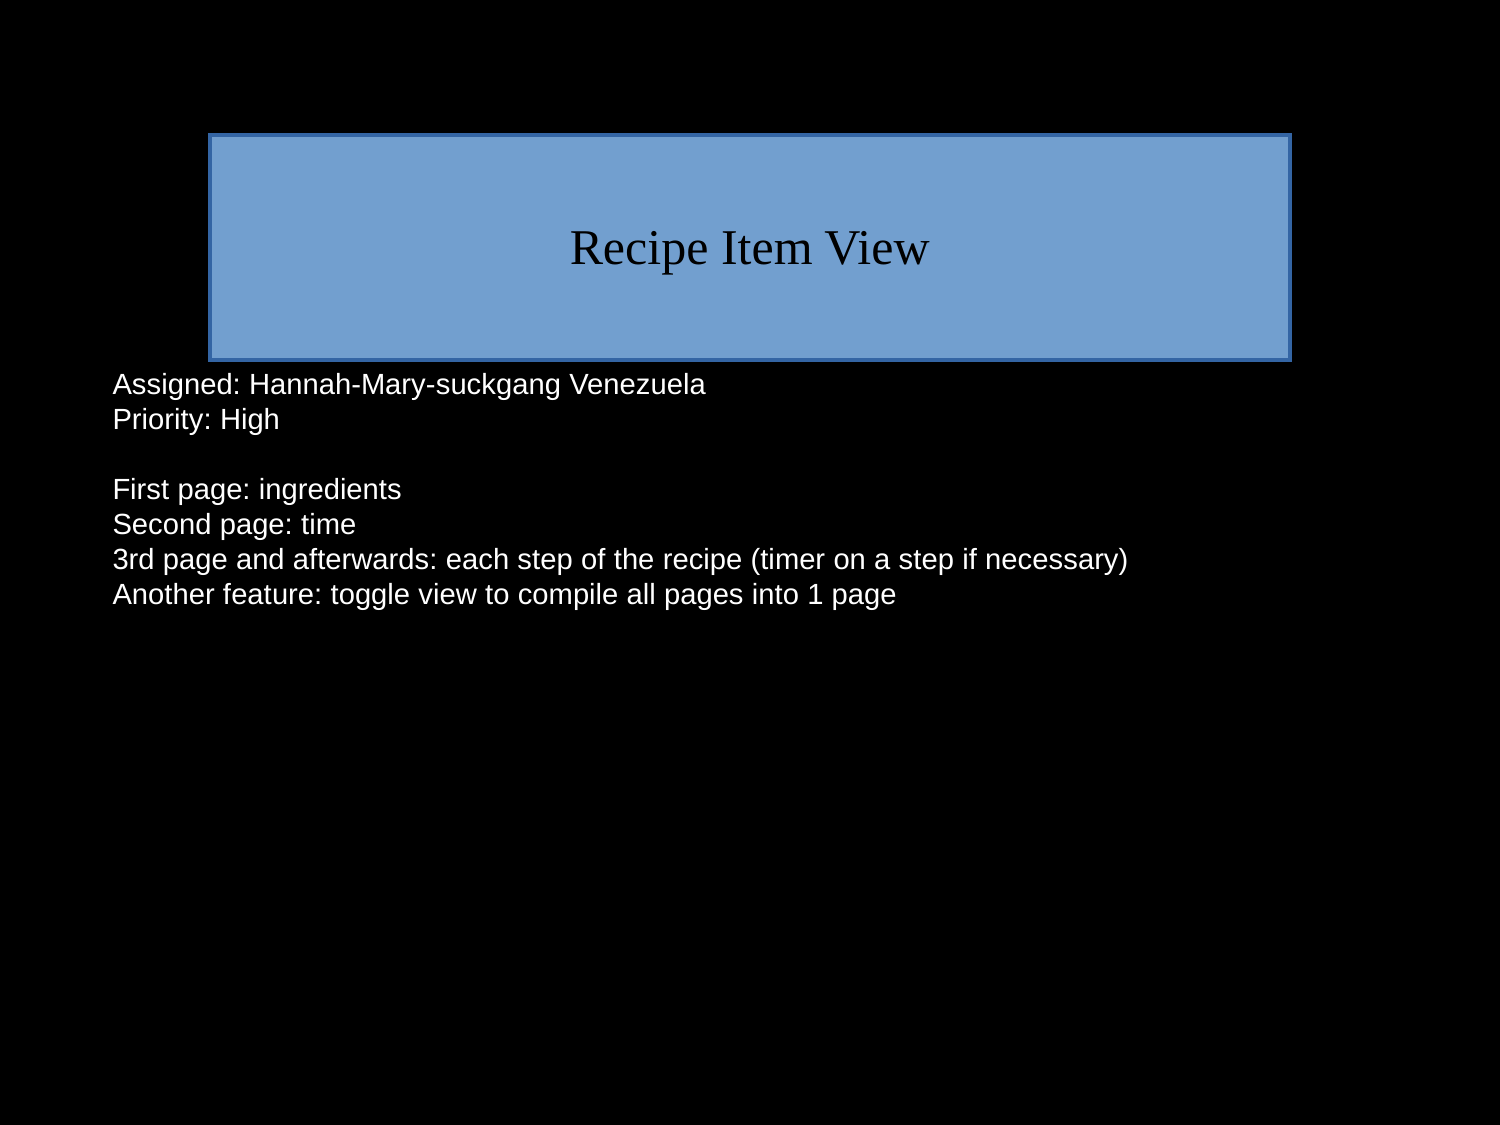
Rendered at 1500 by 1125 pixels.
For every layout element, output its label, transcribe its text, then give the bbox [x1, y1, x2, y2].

list [75, 263, 1425, 916]
text_box Recipe Item View [210, 135, 1291, 361]
